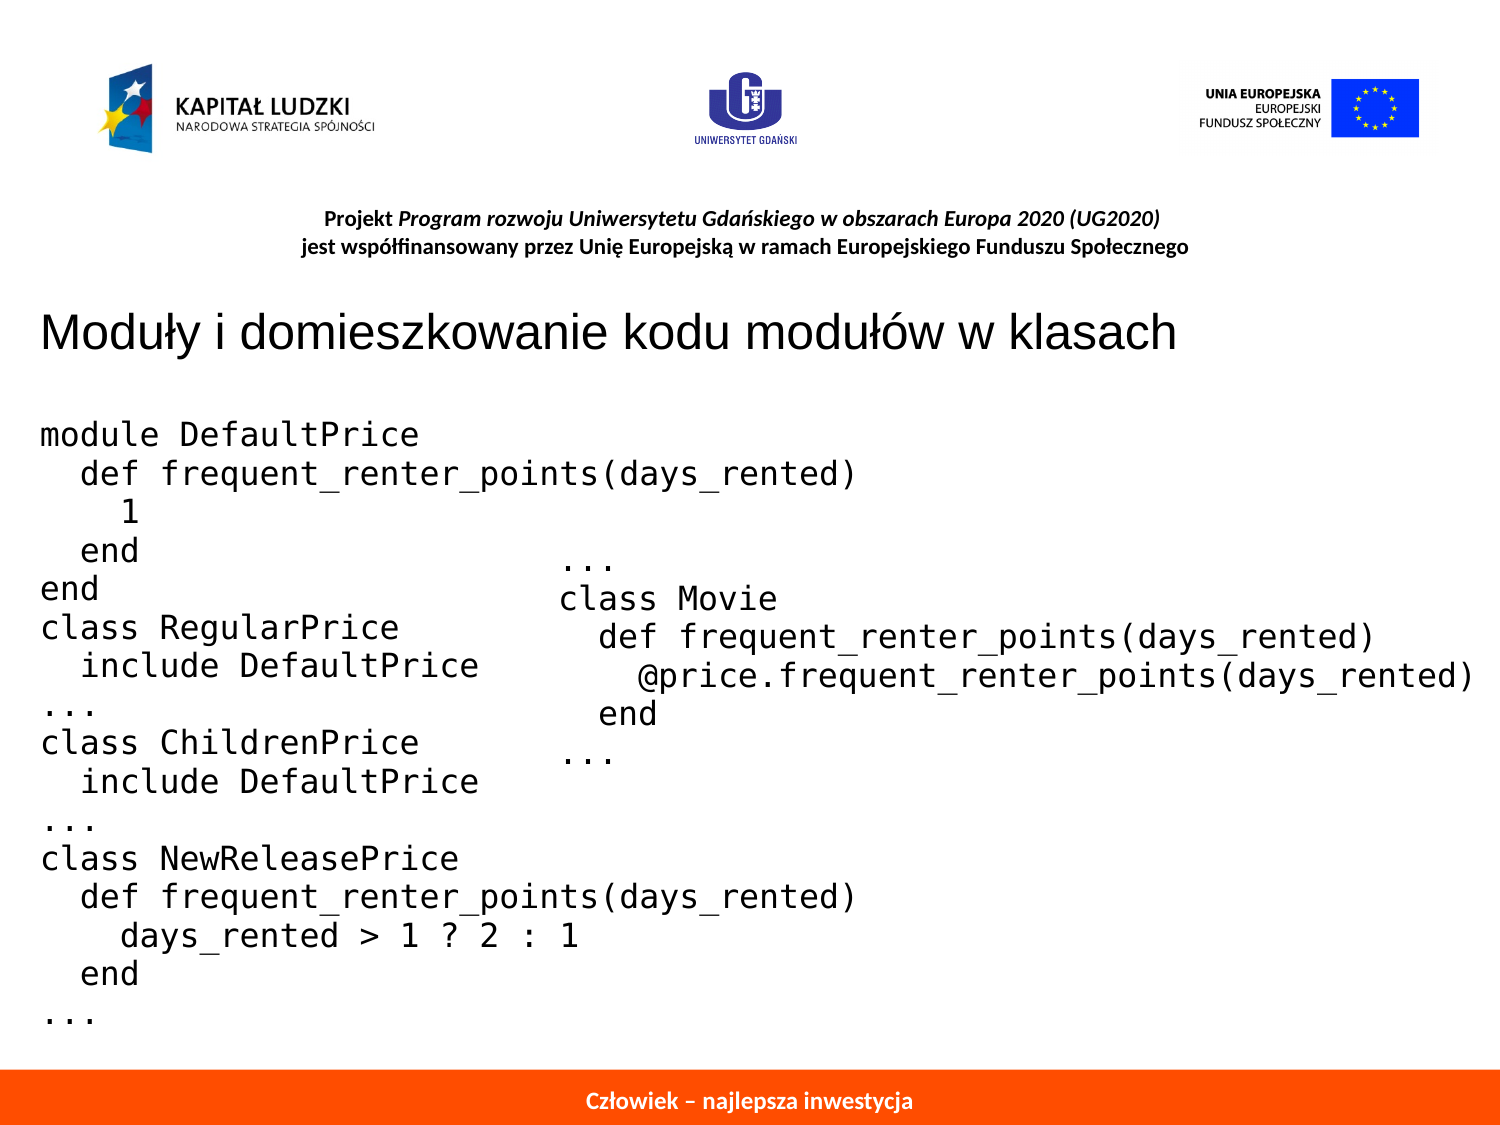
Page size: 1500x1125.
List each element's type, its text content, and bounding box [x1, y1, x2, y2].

text_box ... class Movie def frequent_renter_points(days_rented) @price.frequent_renter_points(days_rented) end ... [543, 533, 1493, 780]
picture [53, 19, 418, 196]
footer Człowiek – najlepsza inwestycja [0, 1069, 1500, 1125]
text_box Moduły i domieszkowanie kodu modułów w klasach module DefaultPrice def frequent_renter_points(days_rented) 1 end end class RegularPrice include DefaultPrice ... class ChildrenPrice include DefaultPrice ... class NewReleasePrice def frequent_renter_points(days_rented) days_rented > 1 ? 2 : 1 end ... [25, 296, 1193, 1040]
text_box Projekt Program rozwoju Uniwersytetu Gdańskiego w obszarach Europa 2020 (UG2020) jest współfinansowany przez Unię Europejską w ramach Europejskiego Funduszu Społecznego [53, 196, 1439, 267]
picture [1179, 60, 1439, 156]
picture [692, 69, 800, 147]
